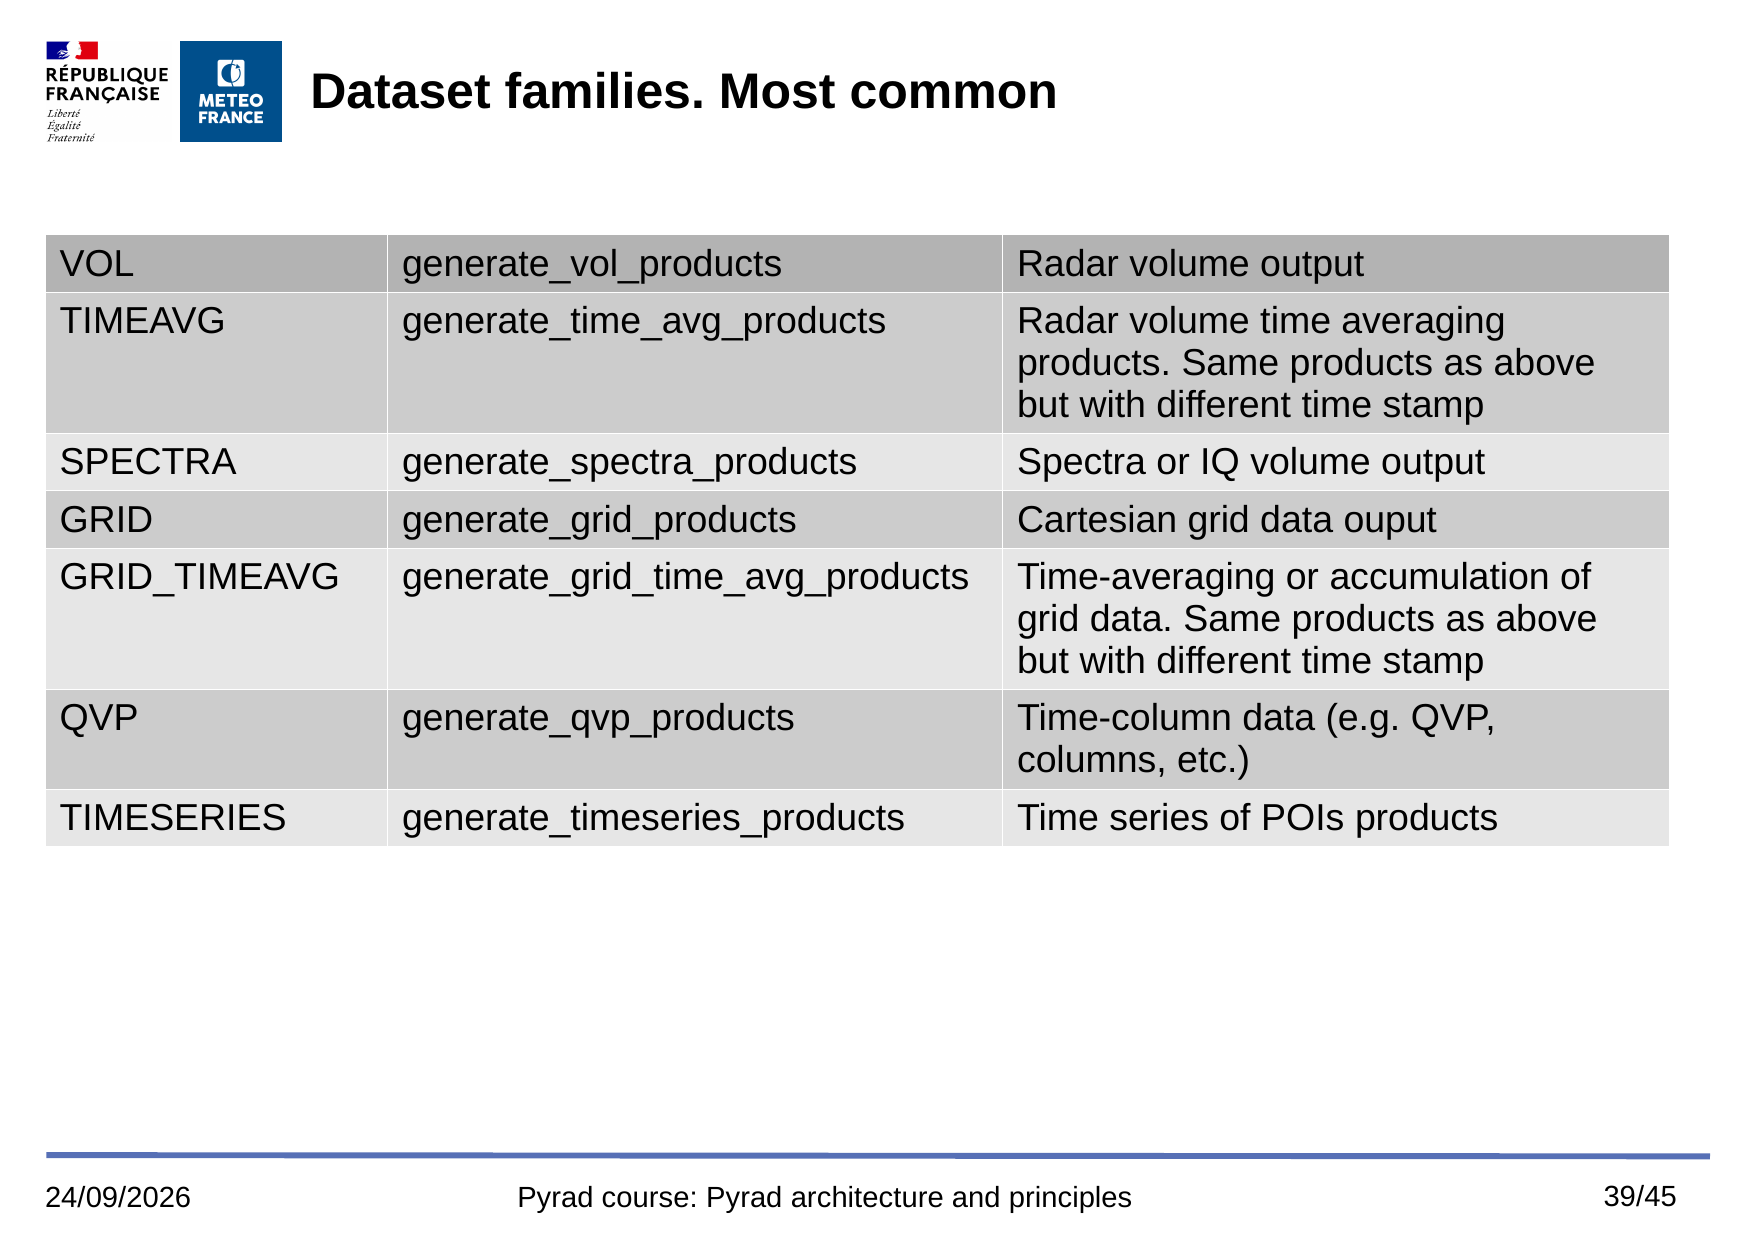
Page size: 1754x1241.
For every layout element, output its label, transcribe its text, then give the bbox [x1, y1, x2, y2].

table_cell Radar volume time averaging products. Same products as above but with different time stamp [1003, 293, 1669, 433]
table_header generate_vol_products [388, 235, 1002, 292]
table_cell GRID_TIMEAVG [46, 549, 387, 689]
table_cell Time-averaging or accumulation of grid data. Same products as above but with different time stamp [1003, 549, 1669, 689]
table_cell generate_spectra_products [388, 434, 1002, 490]
table_cell QVP [46, 690, 387, 789]
table_header VOL [46, 235, 387, 292]
table_cell GRID [46, 491, 387, 548]
picture [46, 41, 172, 142]
table_cell generate_grid_time_avg_products [388, 549, 1002, 689]
table_cell TIMESERIES [46, 790, 387, 846]
table_cell generate_timeseries_products [388, 790, 1002, 846]
table_cell Spectra or IQ volume output [1003, 434, 1669, 490]
table_cell SPECTRA [46, 434, 387, 490]
picture [180, 41, 282, 142]
table_header Radar volume output [1003, 235, 1669, 292]
table_cell Time-column data (e.g. QVP, columns, etc.) [1003, 690, 1669, 789]
title Dataset families. Most common [310, 40, 1697, 142]
table_cell TIMEAVG [46, 293, 387, 433]
table_cell generate_time_avg_products [388, 293, 1002, 433]
table_cell generate_qvp_products [388, 690, 1002, 789]
table_cell Cartesian grid data ouput [1003, 491, 1669, 548]
table_cell generate_grid_products [388, 491, 1002, 548]
table_cell Time series of POIs products [1003, 790, 1669, 846]
